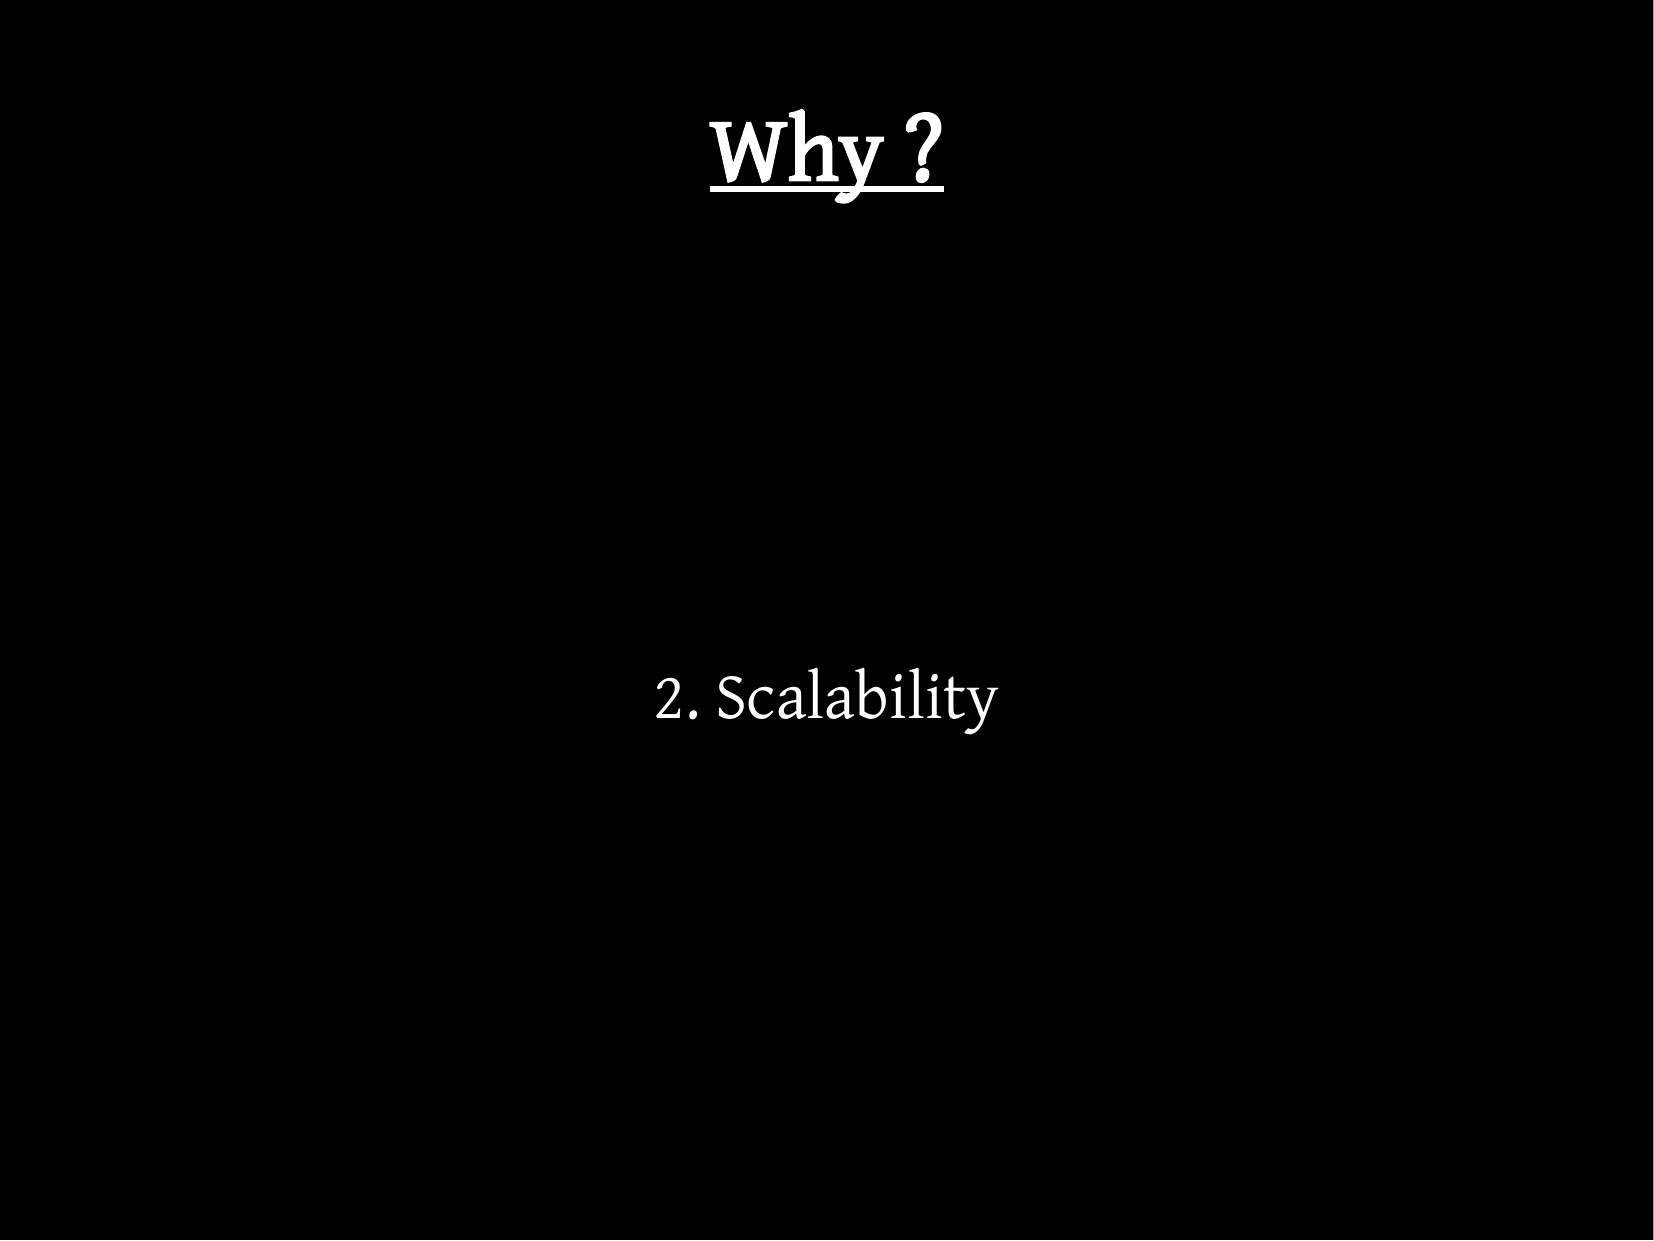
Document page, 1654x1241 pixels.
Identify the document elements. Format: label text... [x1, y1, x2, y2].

subtitle 2. Scalability [82, 290, 1571, 1109]
title Why ? [82, 49, 1571, 257]
